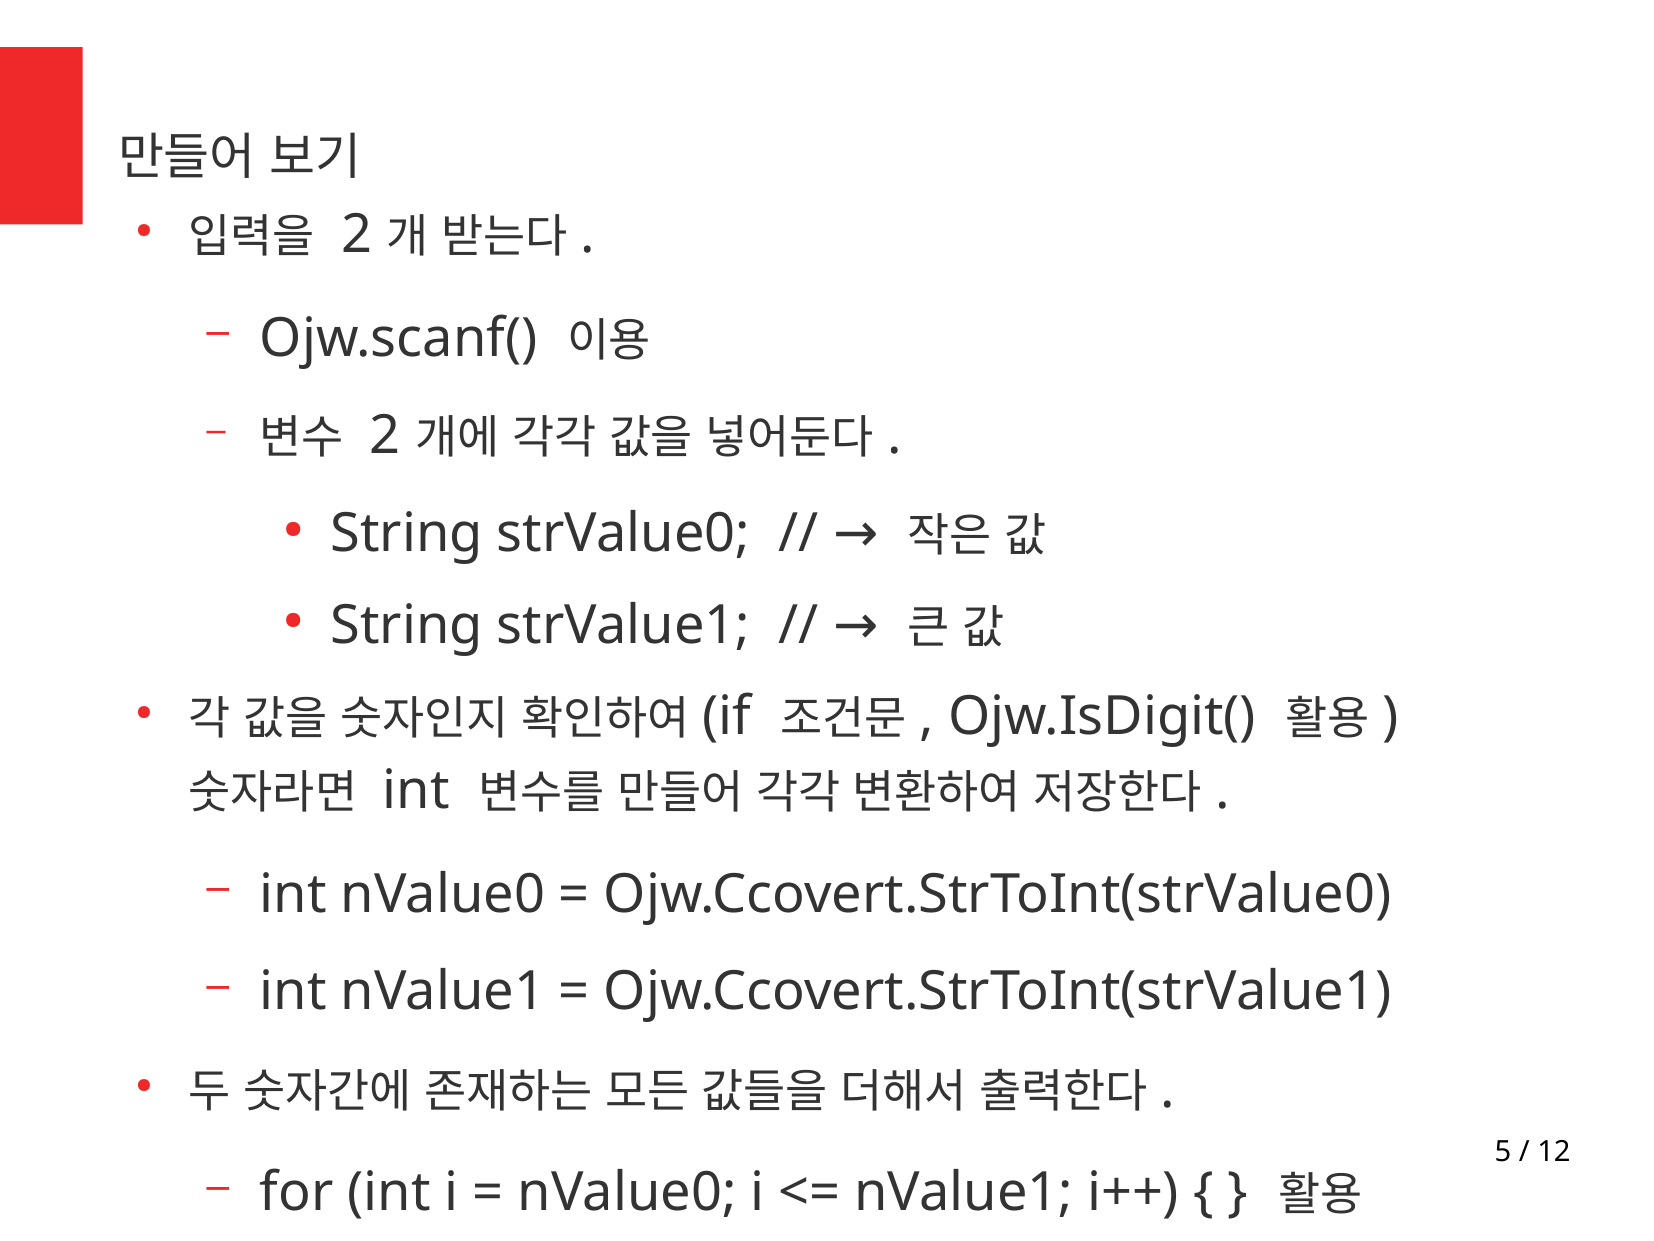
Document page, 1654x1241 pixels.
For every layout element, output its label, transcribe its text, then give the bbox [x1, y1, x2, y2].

title 만들어 보기 [118, 49, 1571, 257]
list 입력을 2개 받는다. Ojw.scanf() 이용 변수 2개에 각각 값을 넣어둔다. String strValue0; // → 작은 값 String strValue1; // → 큰 값 각 값을 숫자인지 확인하여(if 조건문, Ojw.IsDigit() 활용) 숫자라면 int 변수를 만들어 각각 변환하여 저장한다. int nValue0 = Ojw.Ccovert.StrToInt(strValue0) int nValue1 = Ojw.Ccovert.StrToInt(strValue1) 두 숫자간에 존재하는 모든 값들을 더해서 출력한다. for (int i = nValue0; i <= nValue1; i++) { } 활용 [118, 194, 1536, 915]
